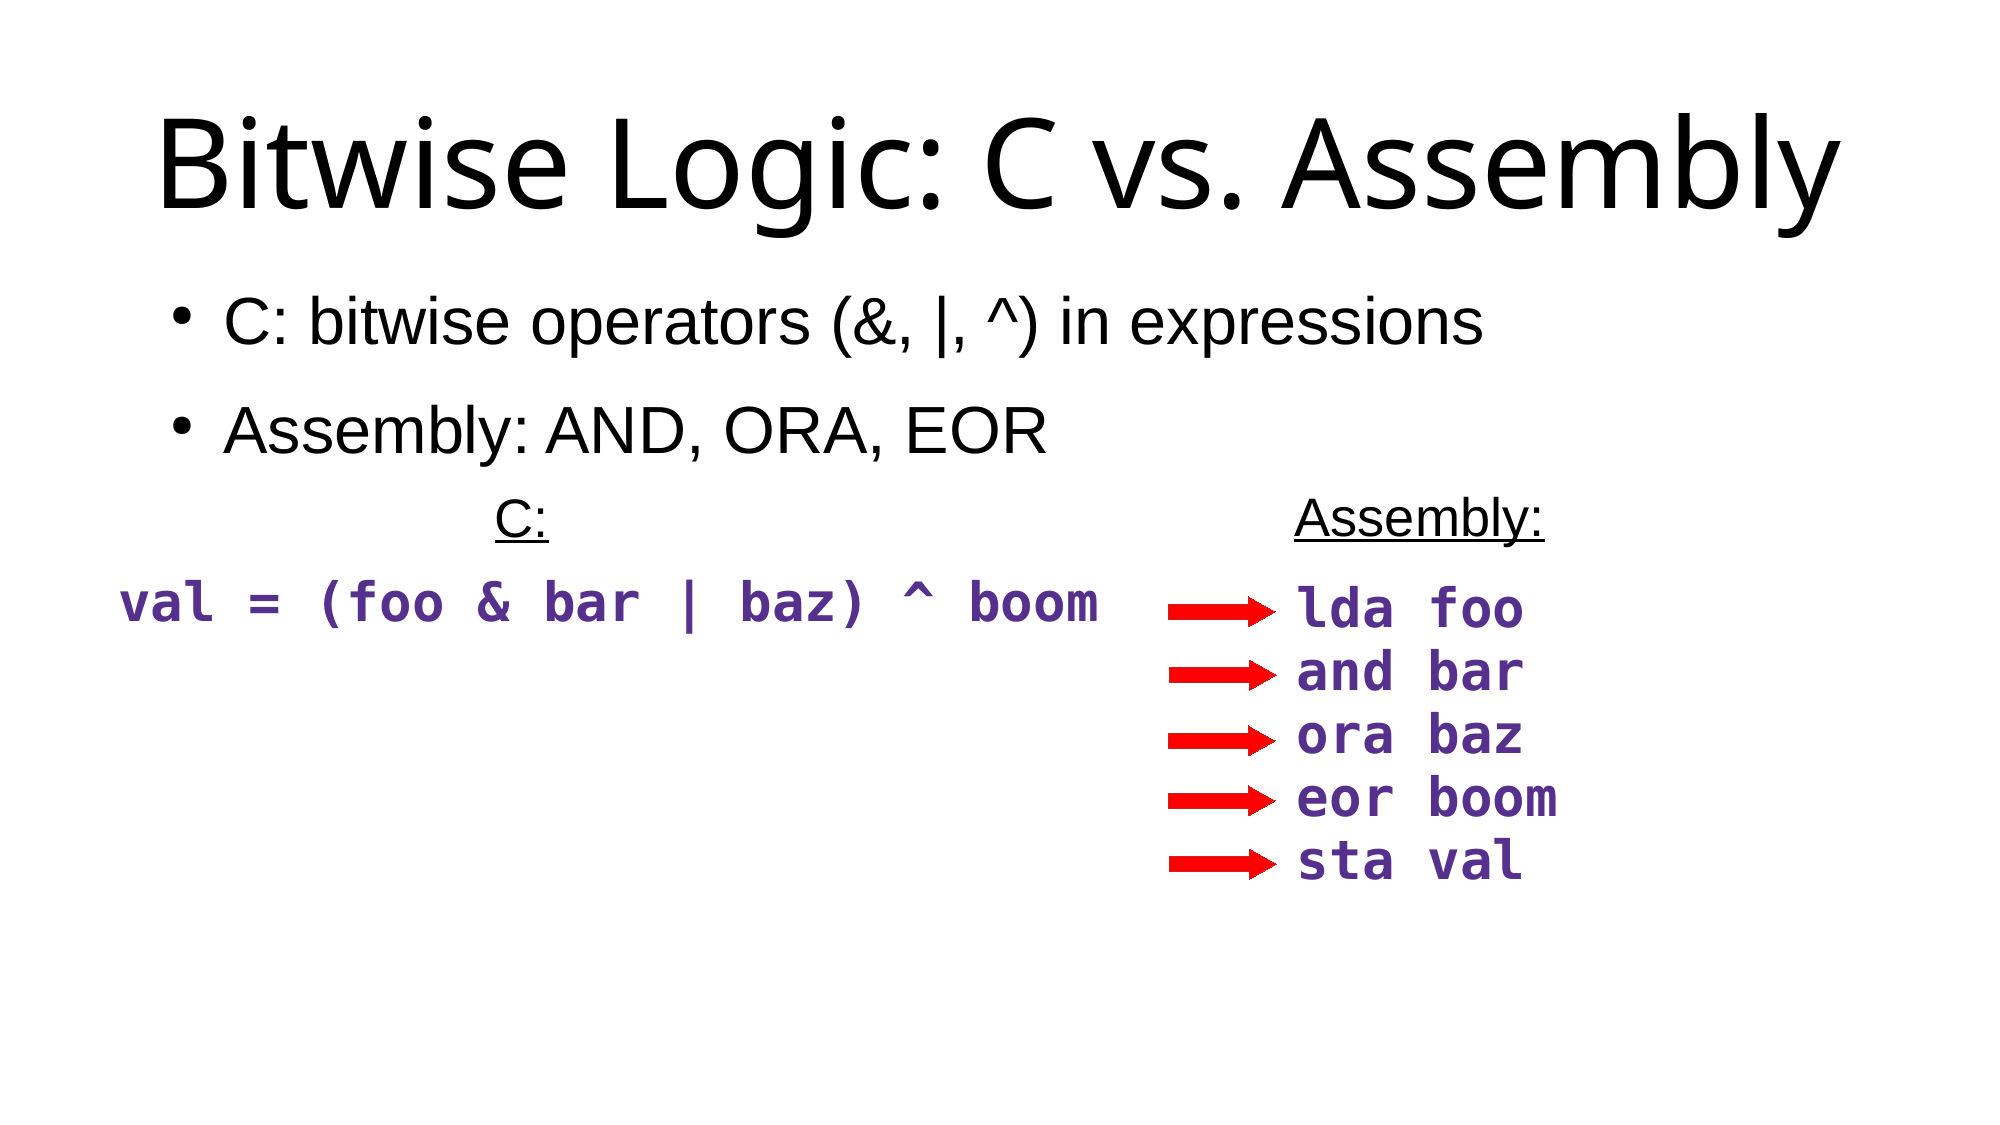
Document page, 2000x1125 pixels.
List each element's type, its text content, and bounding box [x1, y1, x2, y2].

text_box [1168, 596, 1276, 627]
text_box Assembly: [1279, 479, 1561, 556]
text_box [1169, 849, 1277, 880]
text_box [1168, 785, 1276, 816]
text_box lda foo and bar ora baz eor boom sta val [1183, 570, 1741, 1066]
list C: bitwise operators (&, |, ^) in expressions Assembly: AND, ORA, EOR [137, 278, 1862, 496]
title Bitwise Logic: C vs. Assembly [30, 59, 1966, 278]
text_box C: [480, 480, 761, 557]
text_box val = (foo & bar | baz) ^ boom [103, 564, 1116, 946]
text_box [1168, 725, 1276, 756]
text_box [1169, 660, 1277, 691]
